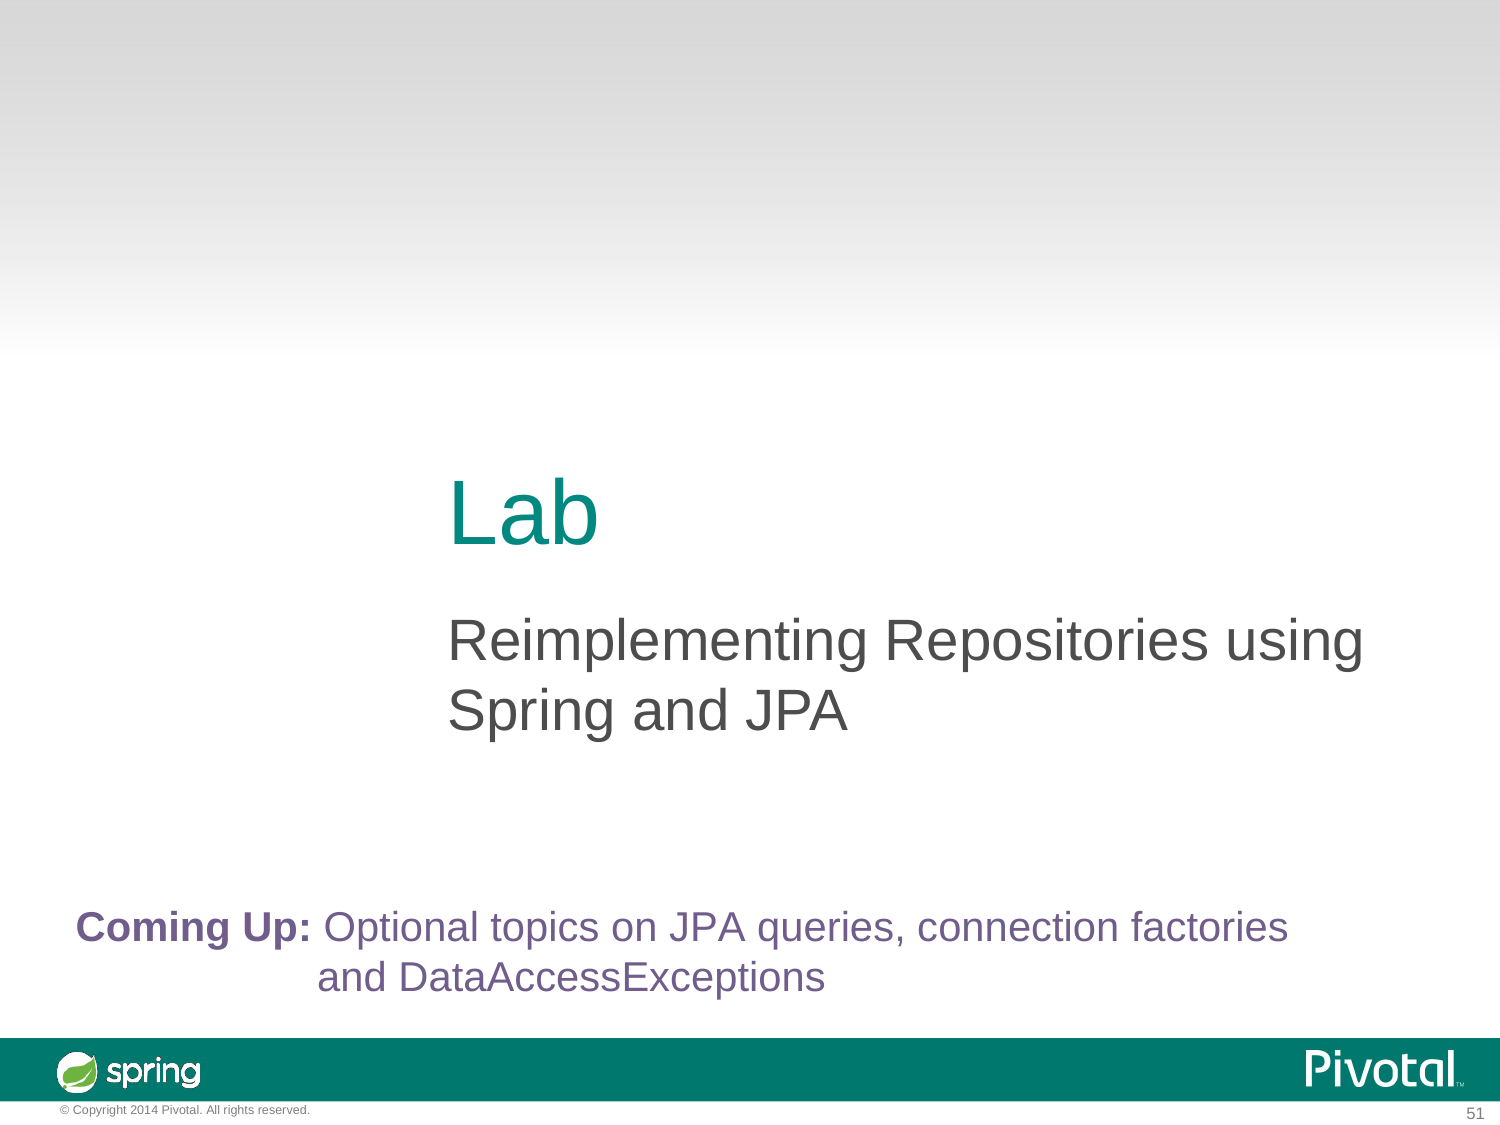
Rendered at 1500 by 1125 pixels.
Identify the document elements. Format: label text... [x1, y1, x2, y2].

picture [32, 1041, 210, 1103]
text_box Reimplementing Repositories using Spring and JPA [447, 602, 1440, 914]
text_box Coming Up: Optional topics on JPA queries, connection factories and DataAccessExceptions [60, 892, 1393, 1008]
title Lab [447, 454, 1440, 565]
picture [1306, 1050, 1464, 1087]
